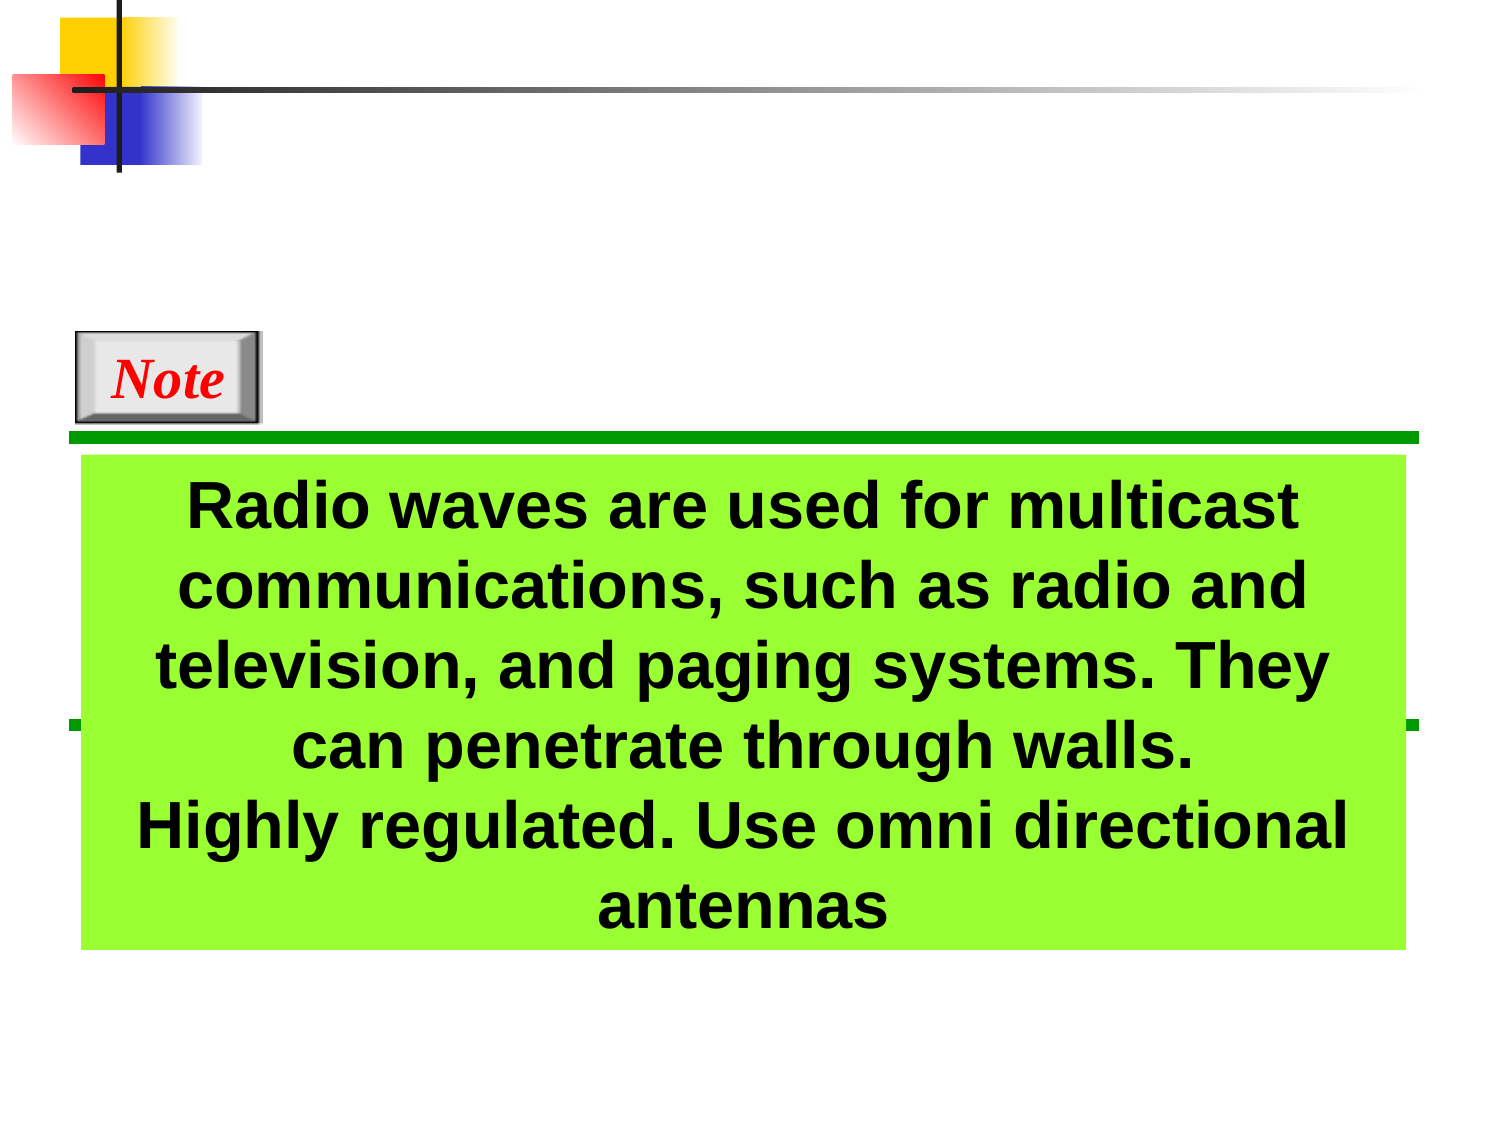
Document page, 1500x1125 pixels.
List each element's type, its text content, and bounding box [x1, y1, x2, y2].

text_box Radio waves are used for multicast communications, such as radio and television, and paging systems. They can penetrate through walls. Highly regulated. Use omni directional antennas [81, 454, 1407, 950]
text_box Note [97, 332, 241, 418]
text_box [12, 0, 1423, 173]
picture [75, 331, 263, 426]
